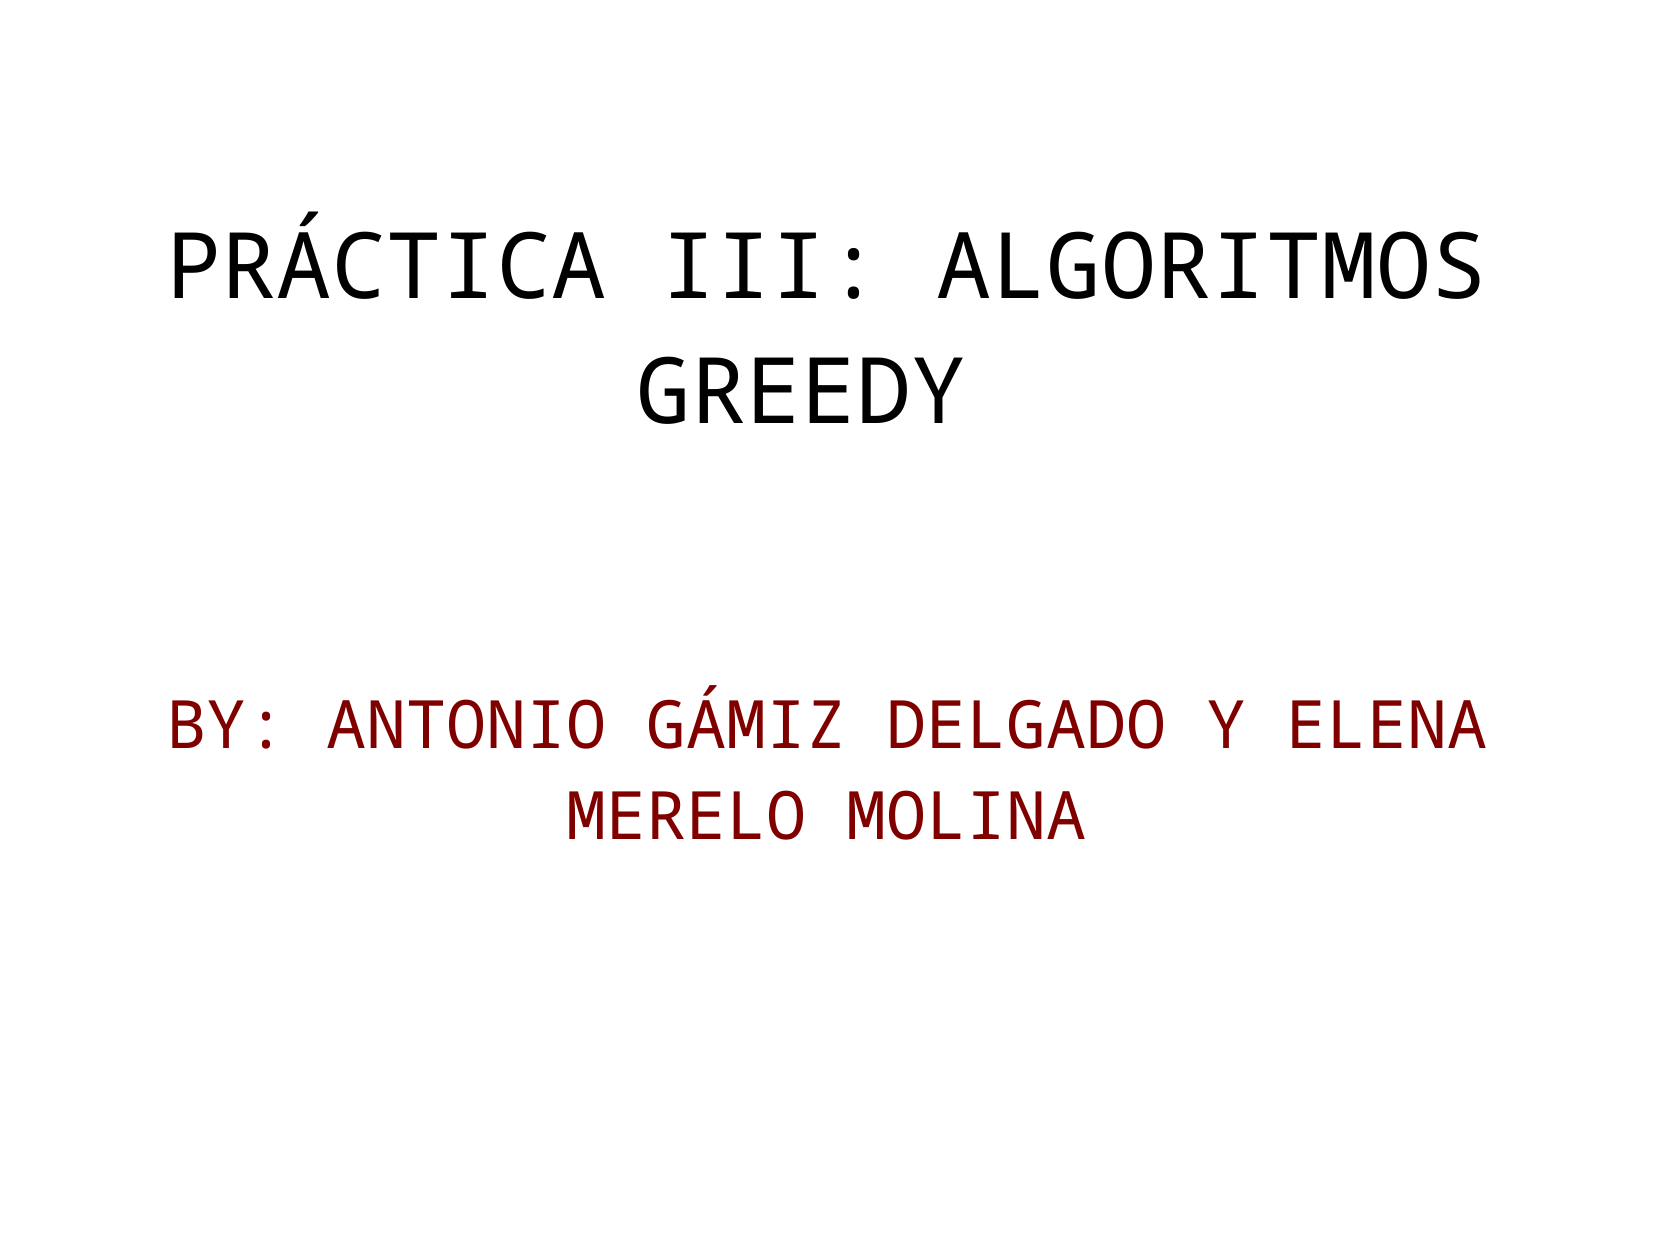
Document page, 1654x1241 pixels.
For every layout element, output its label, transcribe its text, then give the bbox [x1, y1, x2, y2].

subtitle PRÁCTICA III: ALGORITMOS GREEDY BY: ANTONIO GÁMIZ DELGADO Y ELENA MERELO MOLINA [82, 49, 1571, 1010]
